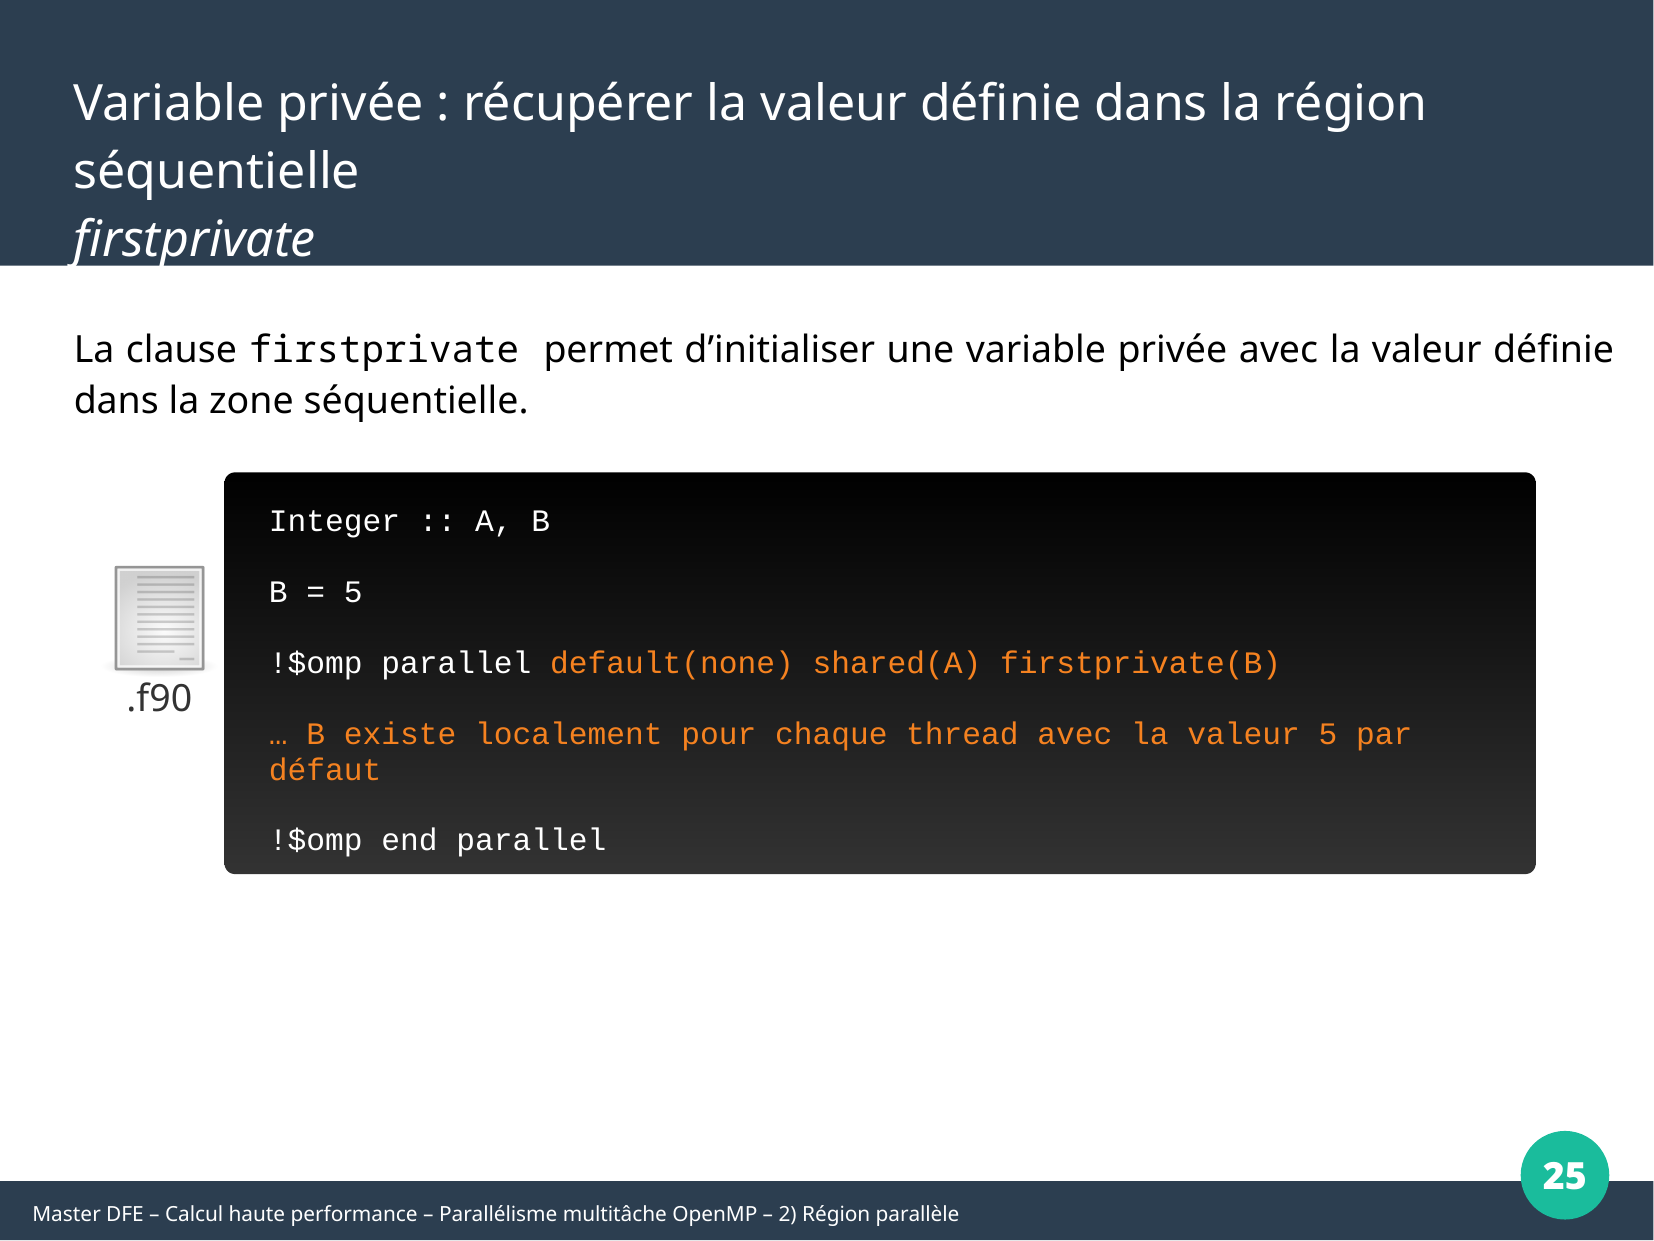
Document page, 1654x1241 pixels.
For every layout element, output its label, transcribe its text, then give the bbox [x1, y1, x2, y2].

text_box Variable privée : récupérer la valeur définie dans la région séquentielle firstprivate [59, 59, 1654, 277]
text_box [224, 472, 1536, 875]
text_box .f90 [82, 663, 237, 730]
text_box Master DFE – Calcul haute performance – Parallélisme multitâche OpenMP – 2) Région parallèle [17, 1191, 1436, 1235]
text_box Integer :: A, B B = 5 !$omp parallel default(none) shared(A) firstprivate(B) … B existe localement pour chaque thread avec la valeur 5 par défaut !$omp end parallel [254, 498, 1524, 868]
picture [100, 561, 219, 663]
text_box La clause firstprivate permet d’initialiser une variable privée avec la valeur définie dans la zone séquentielle. [59, 314, 1630, 533]
